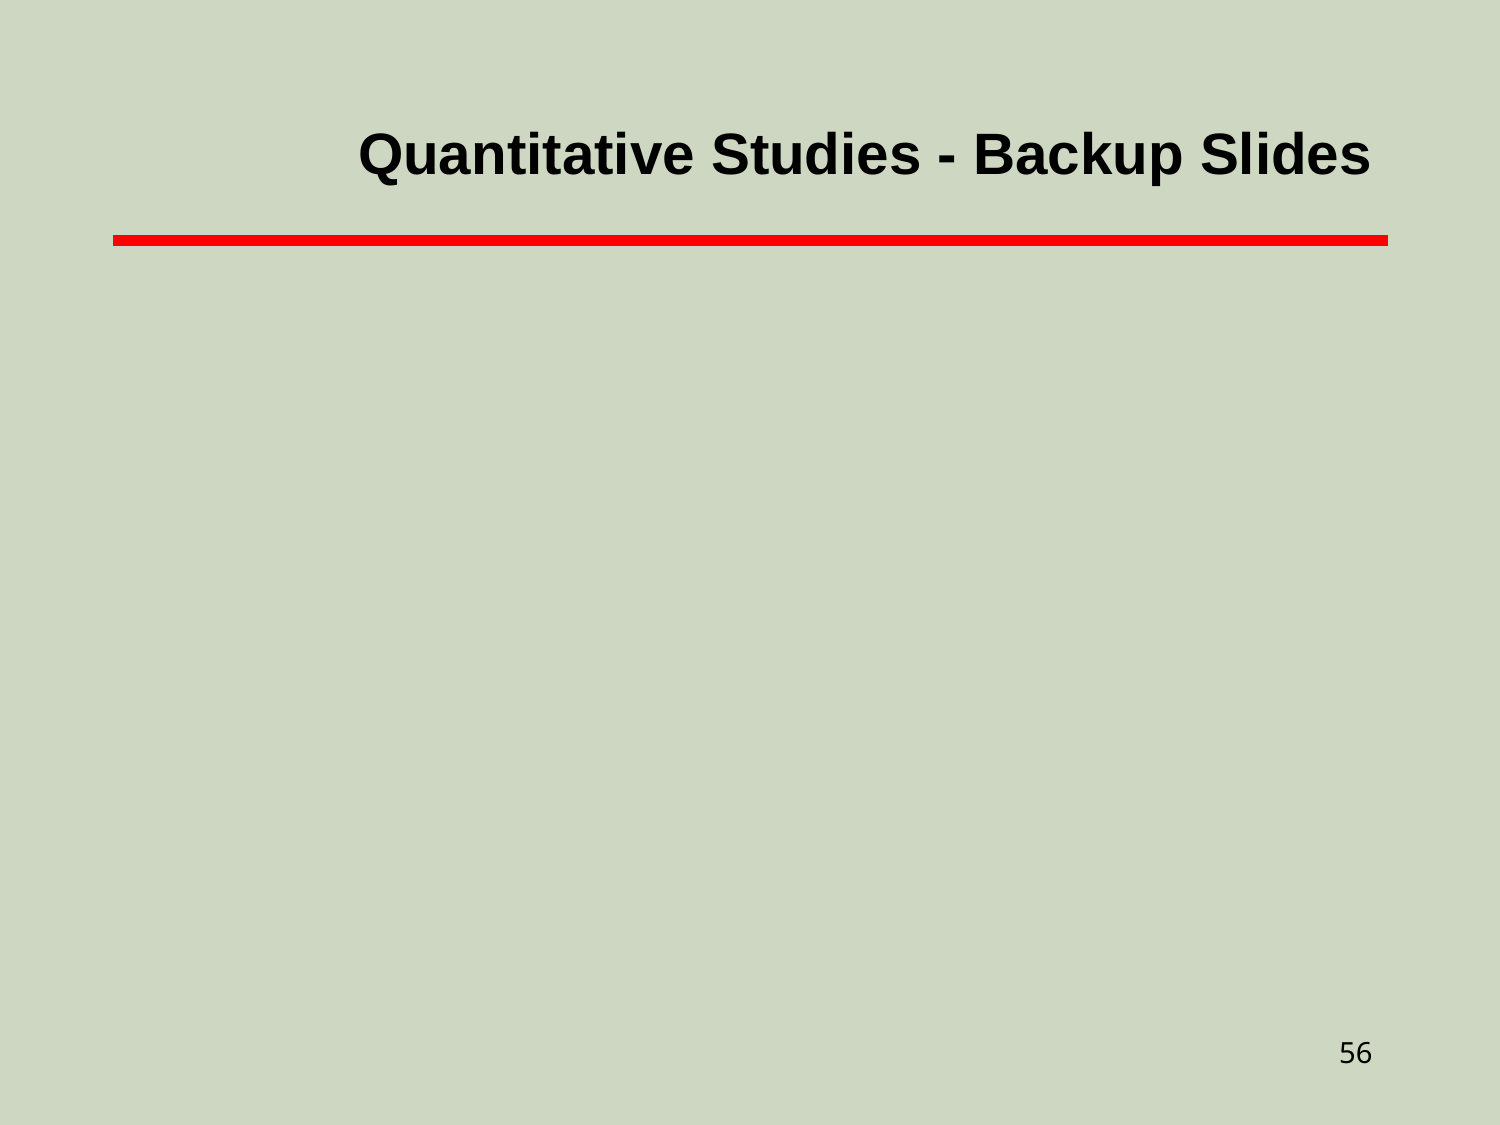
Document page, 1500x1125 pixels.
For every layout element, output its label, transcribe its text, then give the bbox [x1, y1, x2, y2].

title Quantitative Studies - Backup Slides [337, 85, 1388, 224]
